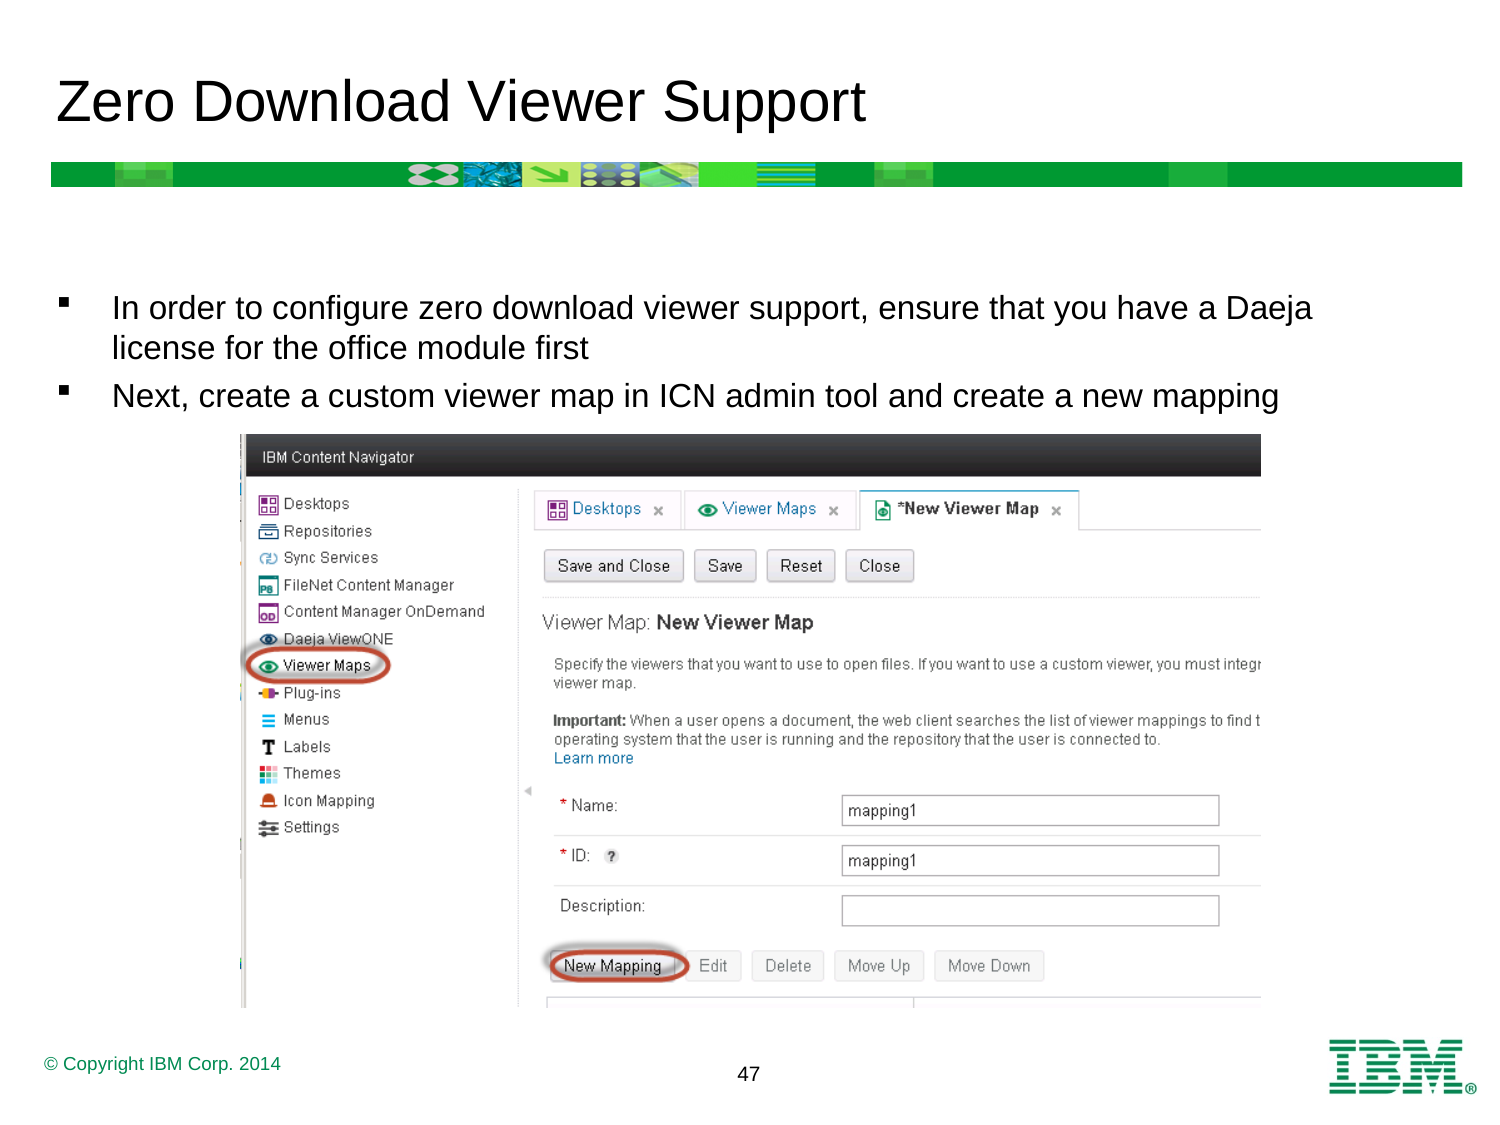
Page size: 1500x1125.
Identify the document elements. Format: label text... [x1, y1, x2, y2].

picture [1327, 1037, 1479, 1096]
text_box <number> [425, 1052, 776, 1113]
picture [50, 165, 1463, 189]
text_box Zero Download Viewer Support [41, 31, 1500, 165]
text_box In order to configure zero download viewer support, ensure that you have a Daeja license for the office module first Next, create a custom viewer map in ICN admin tool and create a new mapping [41, 278, 1438, 1029]
picture [240, 434, 1261, 1008]
